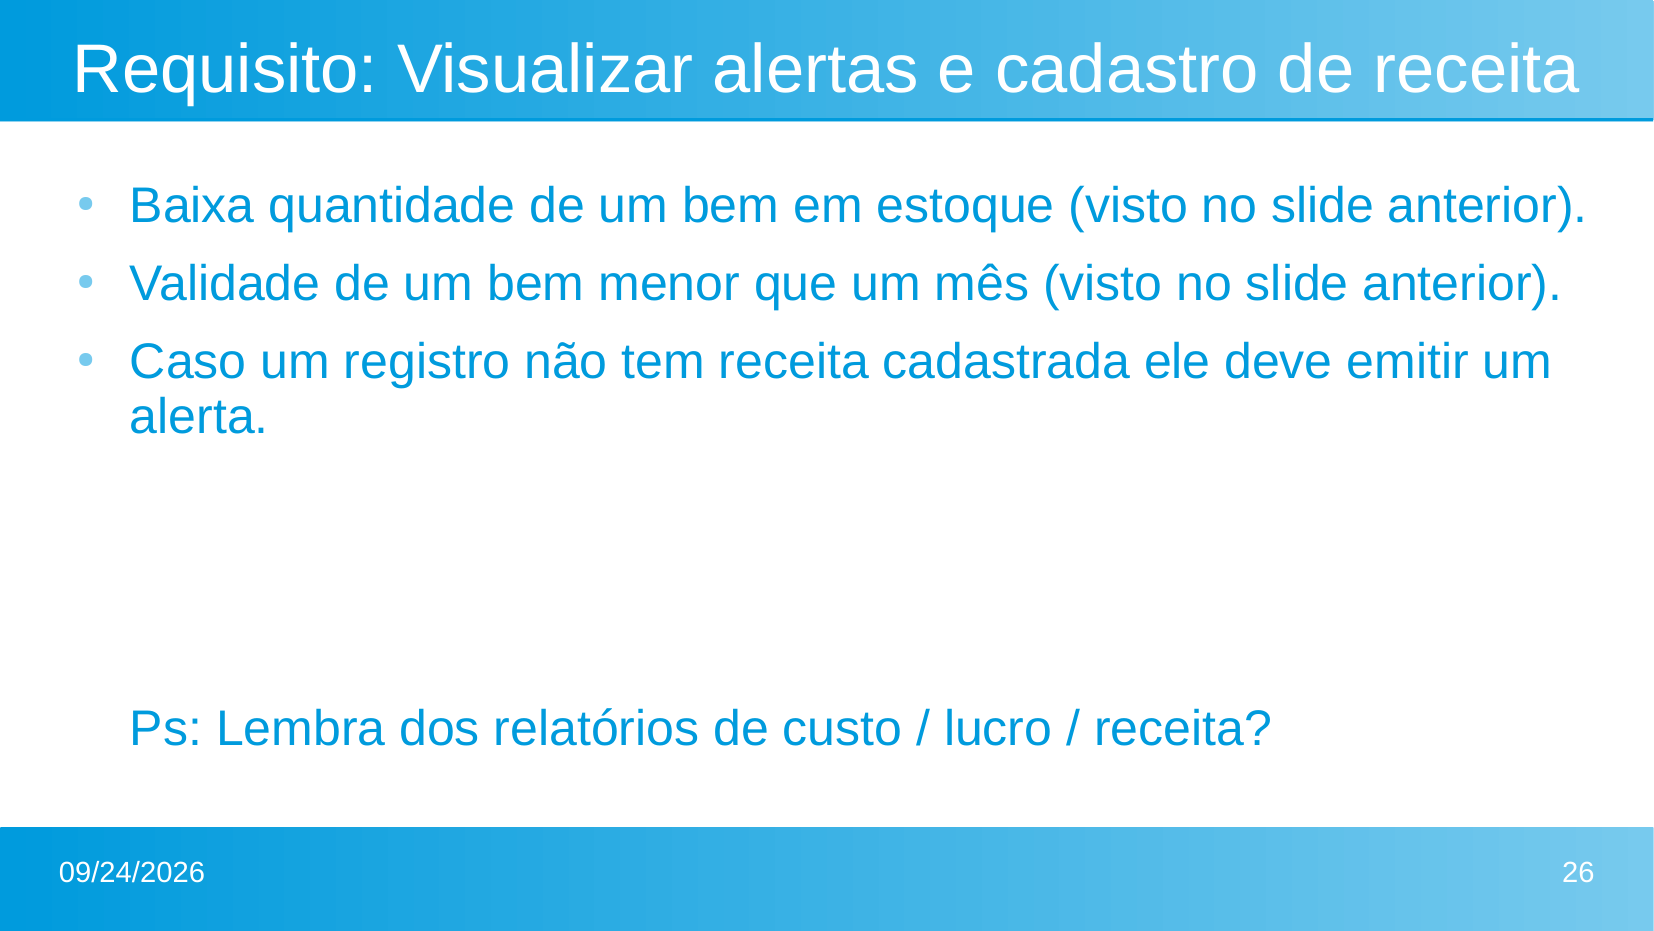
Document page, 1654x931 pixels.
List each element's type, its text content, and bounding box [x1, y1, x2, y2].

title Requisito: Visualizar alertas e cadastro de receita [59, 29, 1595, 108]
list Baixa quantidade de um bem em estoque (visto no slide anterior). Validade de um bem menor que um mês (visto no slide anterior). Caso um registro não tem receita cadastrada ele deve emitir um alerta. Ps: Lembra dos relatórios de custo / lucro / receita? [59, 177, 1595, 768]
